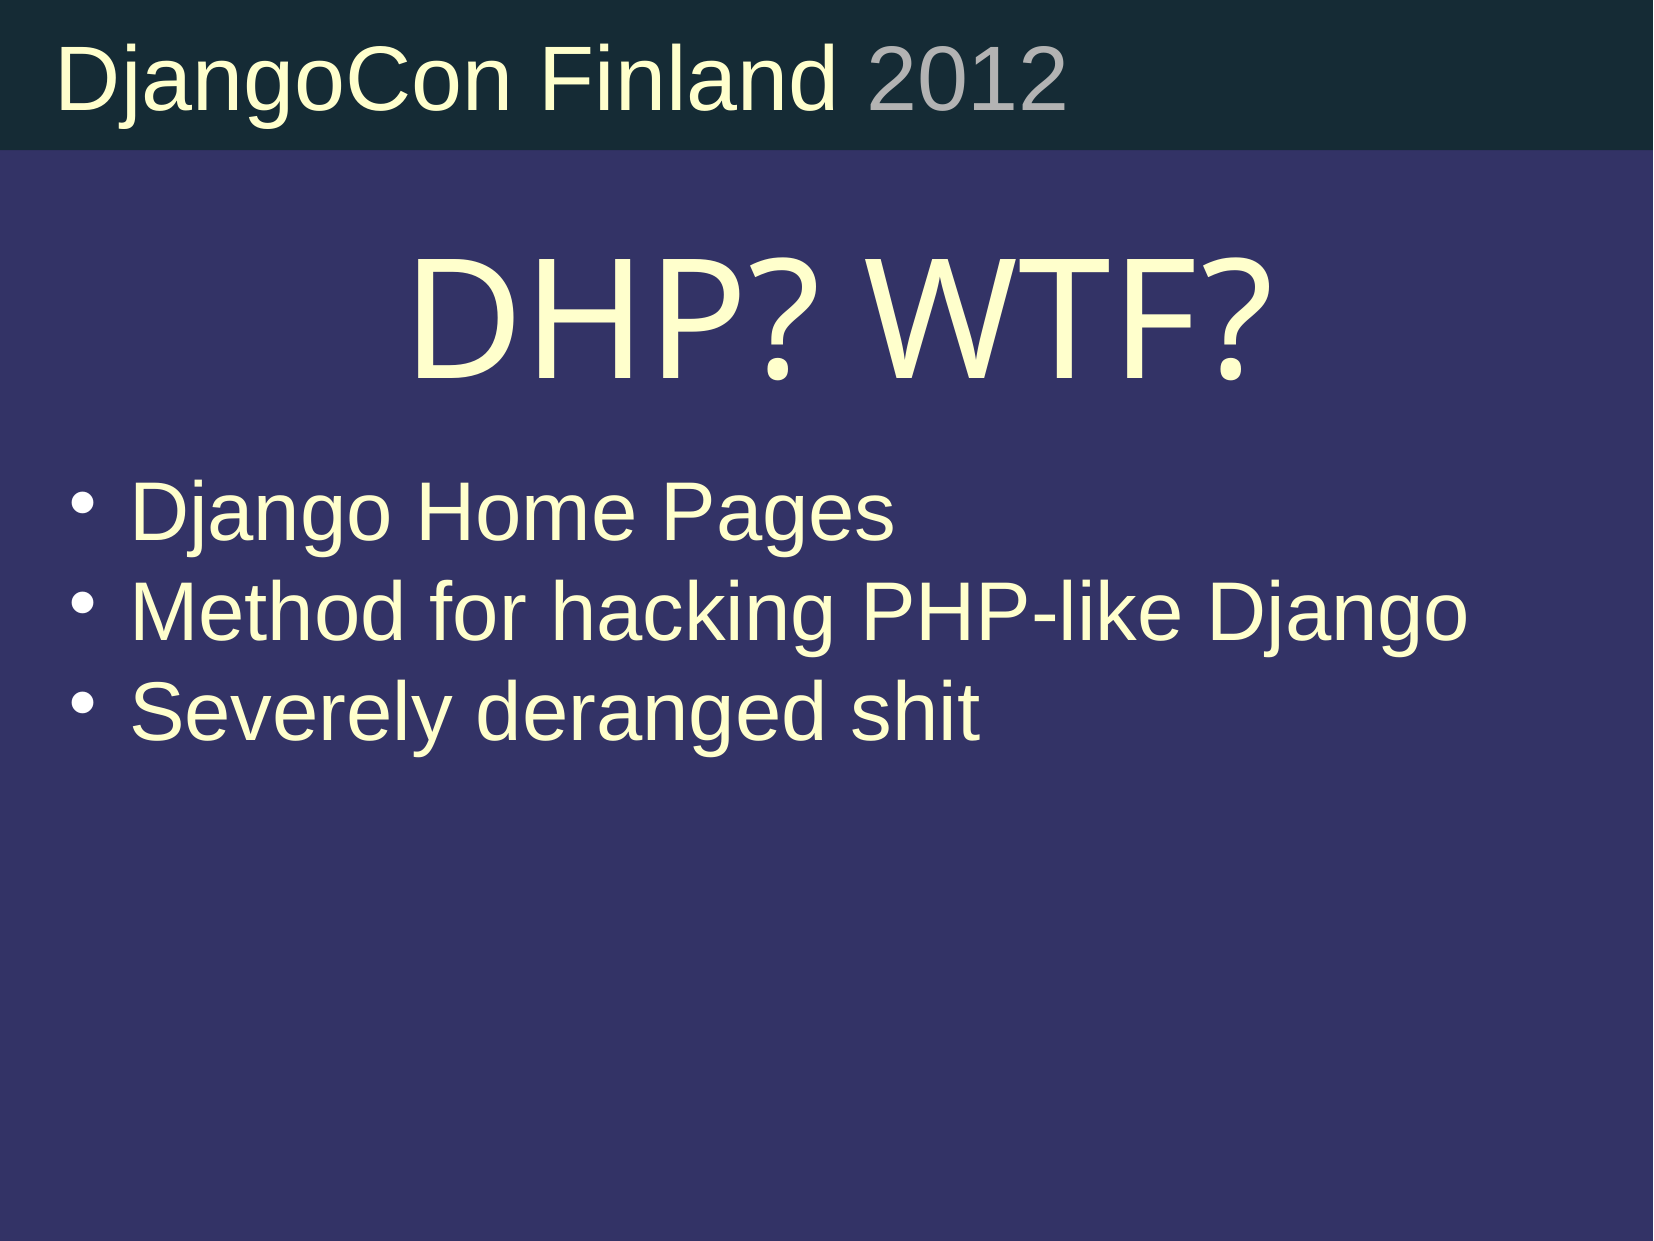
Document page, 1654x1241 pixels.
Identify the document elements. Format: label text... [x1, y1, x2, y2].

text_box [0, 0, 1653, 151]
text_box Django Home Pages Method for hacking PHP-like Django Severely deranged shit [53, 449, 1613, 1163]
title DjangoCon Finland 2012 [37, 0, 1088, 131]
subtitle DHP? WTF? [26, 215, 1651, 413]
